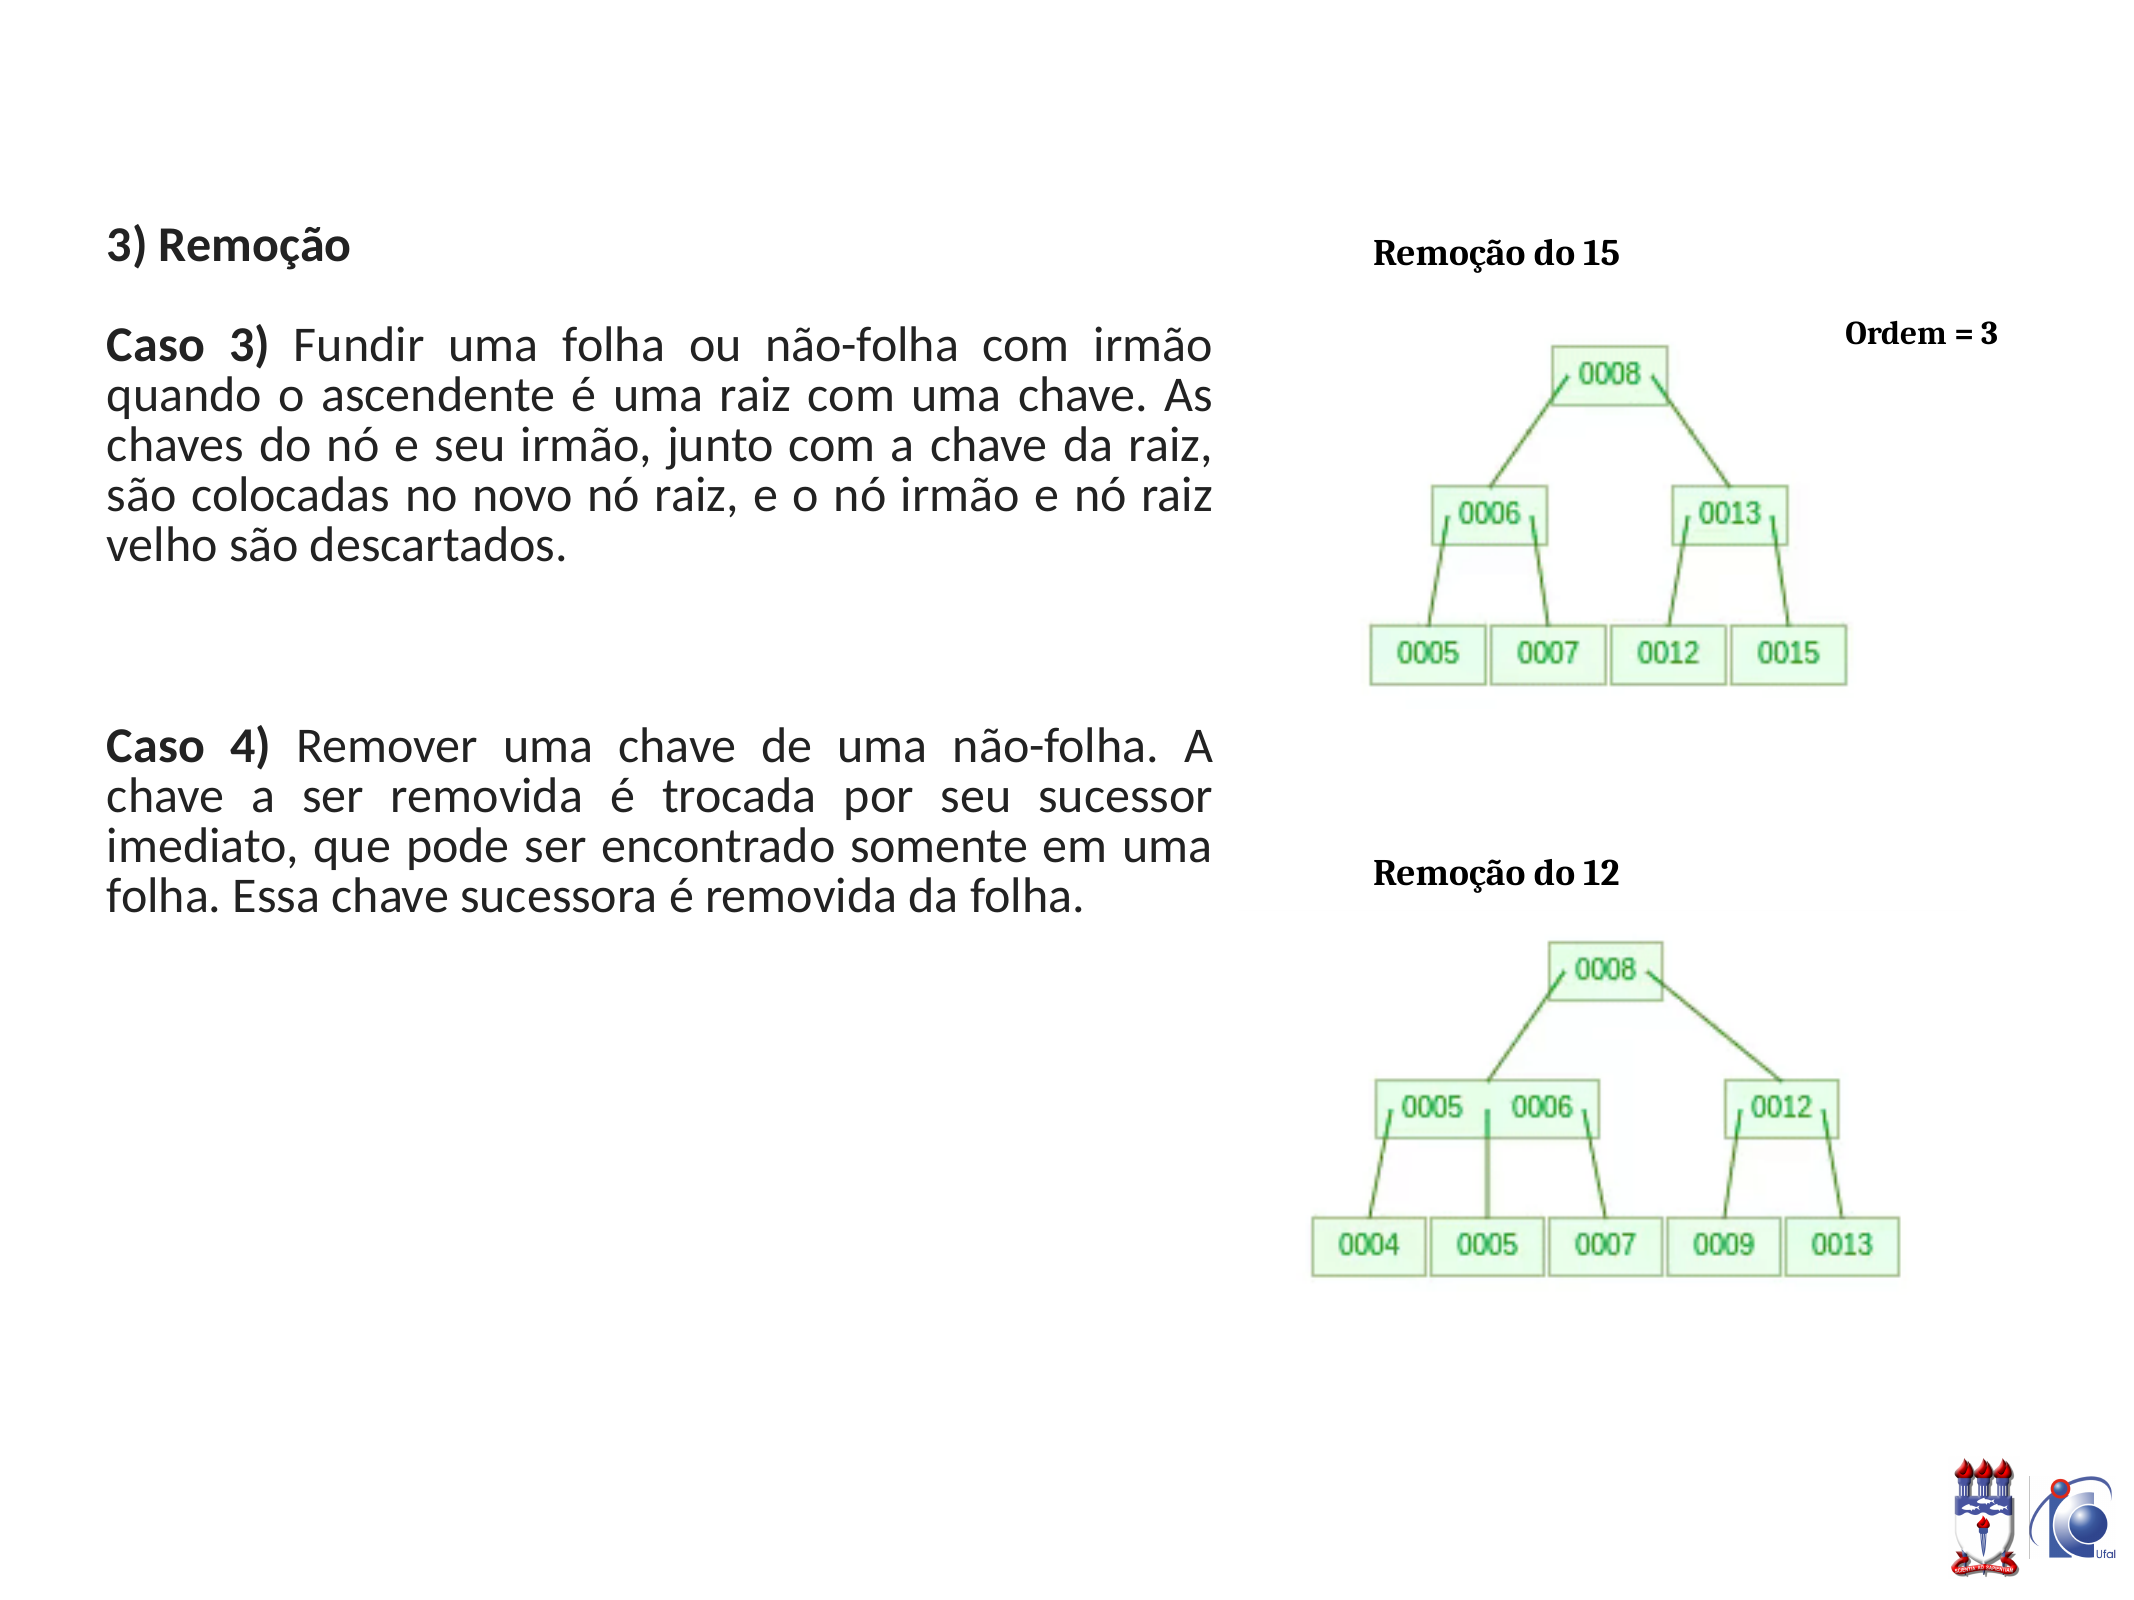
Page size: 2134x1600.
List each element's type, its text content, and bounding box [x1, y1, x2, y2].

text_box Ordem = 3 [1830, 307, 2077, 399]
picture [1238, 909, 1967, 1300]
picture [2028, 1476, 2116, 1559]
picture [1228, 307, 1988, 709]
text_box Remoção do 12 [1358, 844, 1737, 947]
text_box Remoção do 15 [1358, 224, 1737, 327]
text_box 3) Remoção Caso 3) Fundir uma folha ou não-folha com irmão quando o ascendente é uma raiz com uma chave. As chaves do nó e seu irmão, junto com a chave da raiz, são colocadas no novo nó raiz, e o nó irmão e nó raiz velho são descartados. Caso 4) Remover uma chave de uma não-folha. A chave a ser removida é trocada por seu sucessor imediato, que pode ser encontrado somente em uma folha. Essa chave sucessora é removida da folha. [92, 216, 1229, 1312]
picture [1948, 1456, 2020, 1579]
